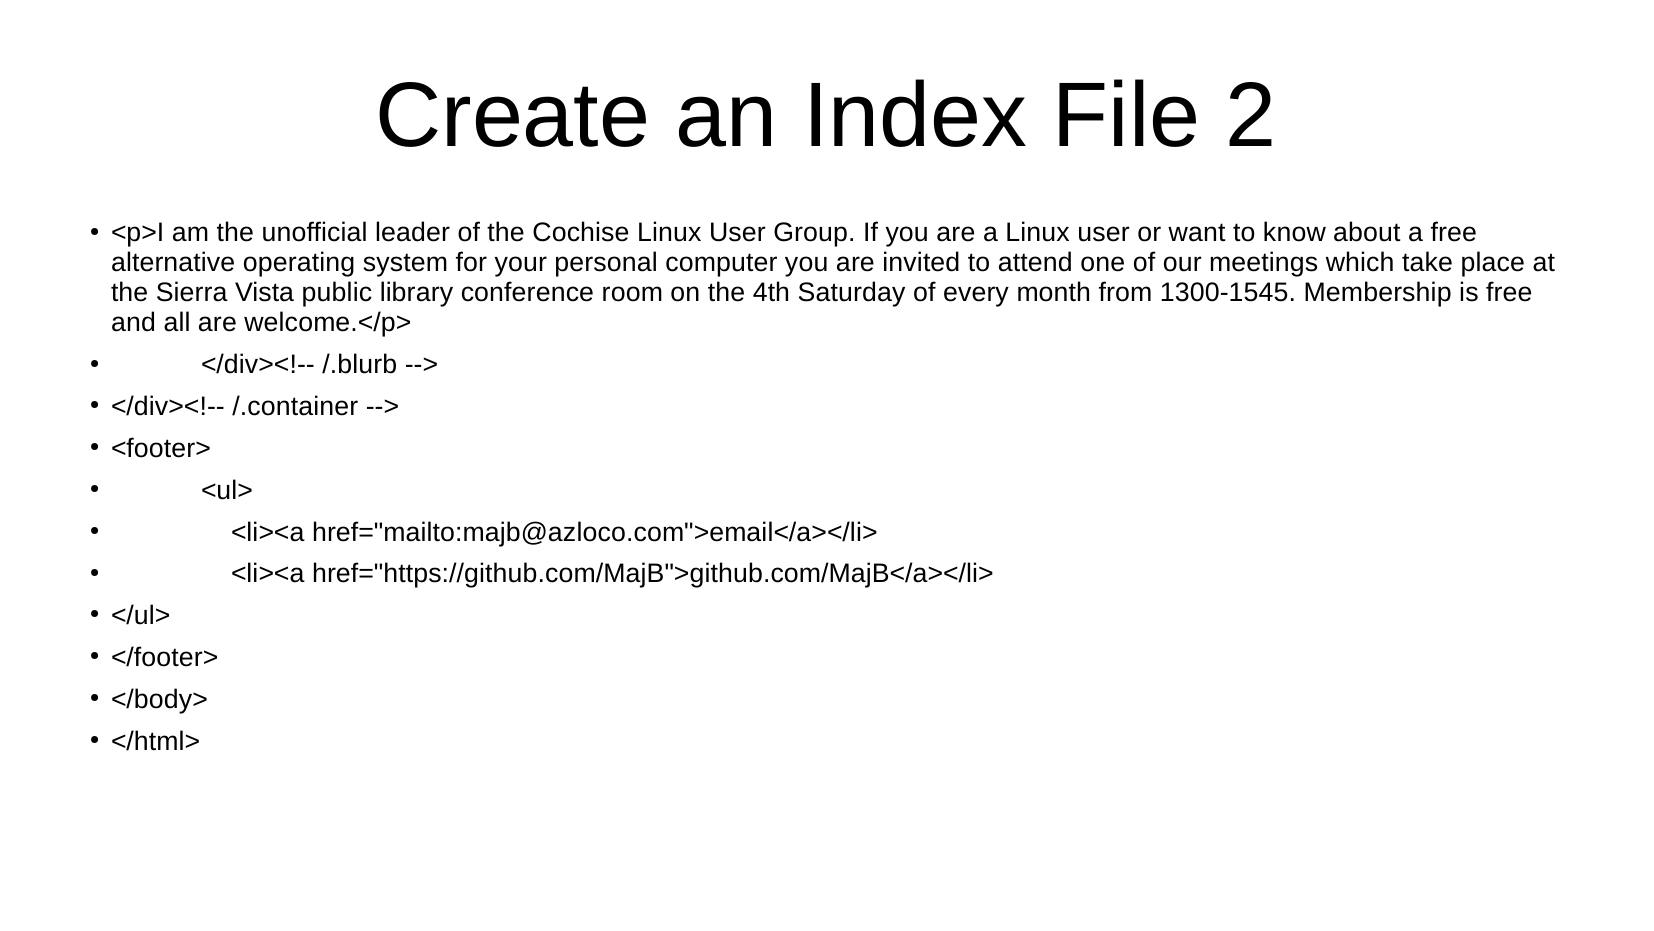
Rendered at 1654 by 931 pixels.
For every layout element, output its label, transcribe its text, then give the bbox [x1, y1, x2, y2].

list <p>I am the unofficial leader of the Cochise Linux User Group. If you are a Linux user or want to know about a free alternative operating system for your personal computer you are invited to attend one of our meetings which take place at the Sierra Vista public library conference room on the 4th Saturday of every month from 1300-1545. Membership is free and all are welcome.</p> </div><!-- /.blurb --> </div><!-- /.container --> <footer> <ul> <li><a href="mailto:majb@azloco.com">email</a></li> <li><a href="https://github.com/MajB">github.com/MajB</a></li> </ul> </footer> </body> </html> [82, 217, 1571, 758]
title Create an Index File 2 [82, 37, 1571, 193]
